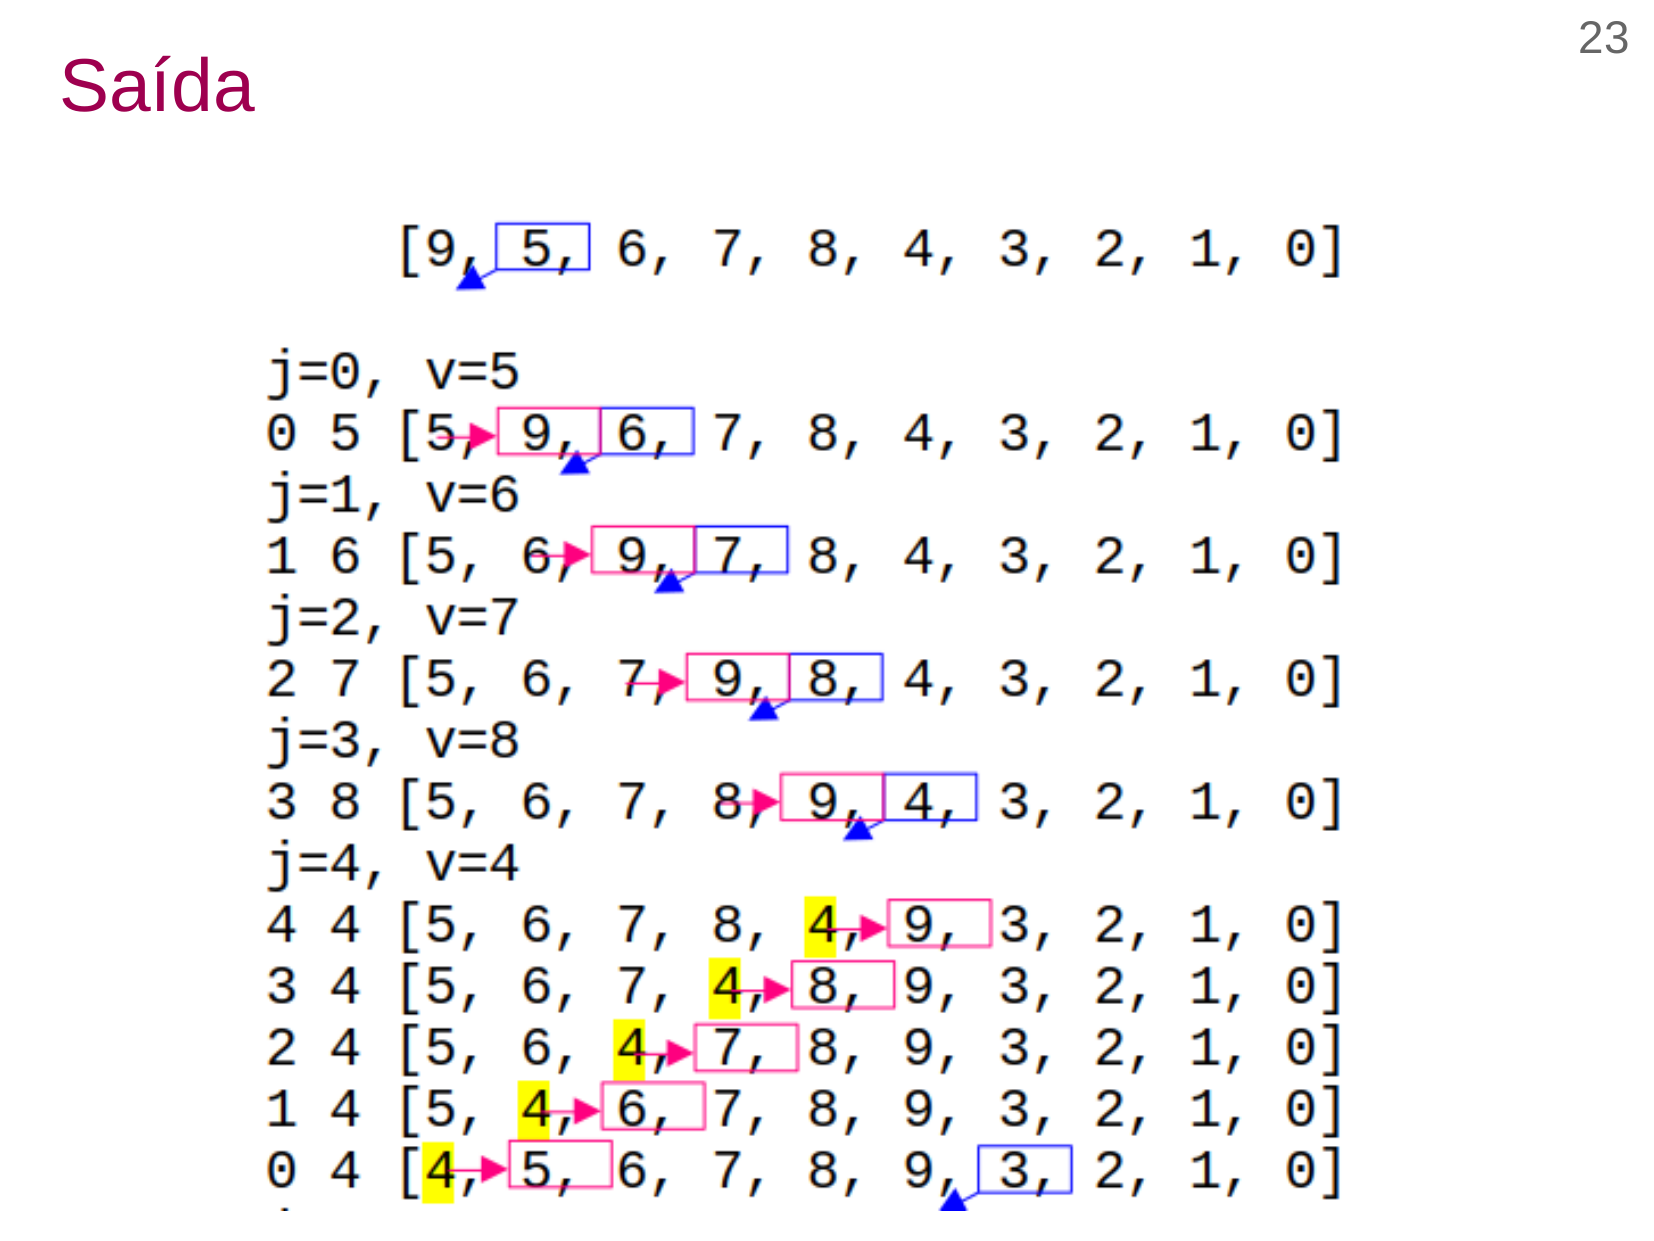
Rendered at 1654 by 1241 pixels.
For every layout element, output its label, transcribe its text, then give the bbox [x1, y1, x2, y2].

picture [259, 212, 1351, 1211]
title Saída [59, 29, 1595, 148]
